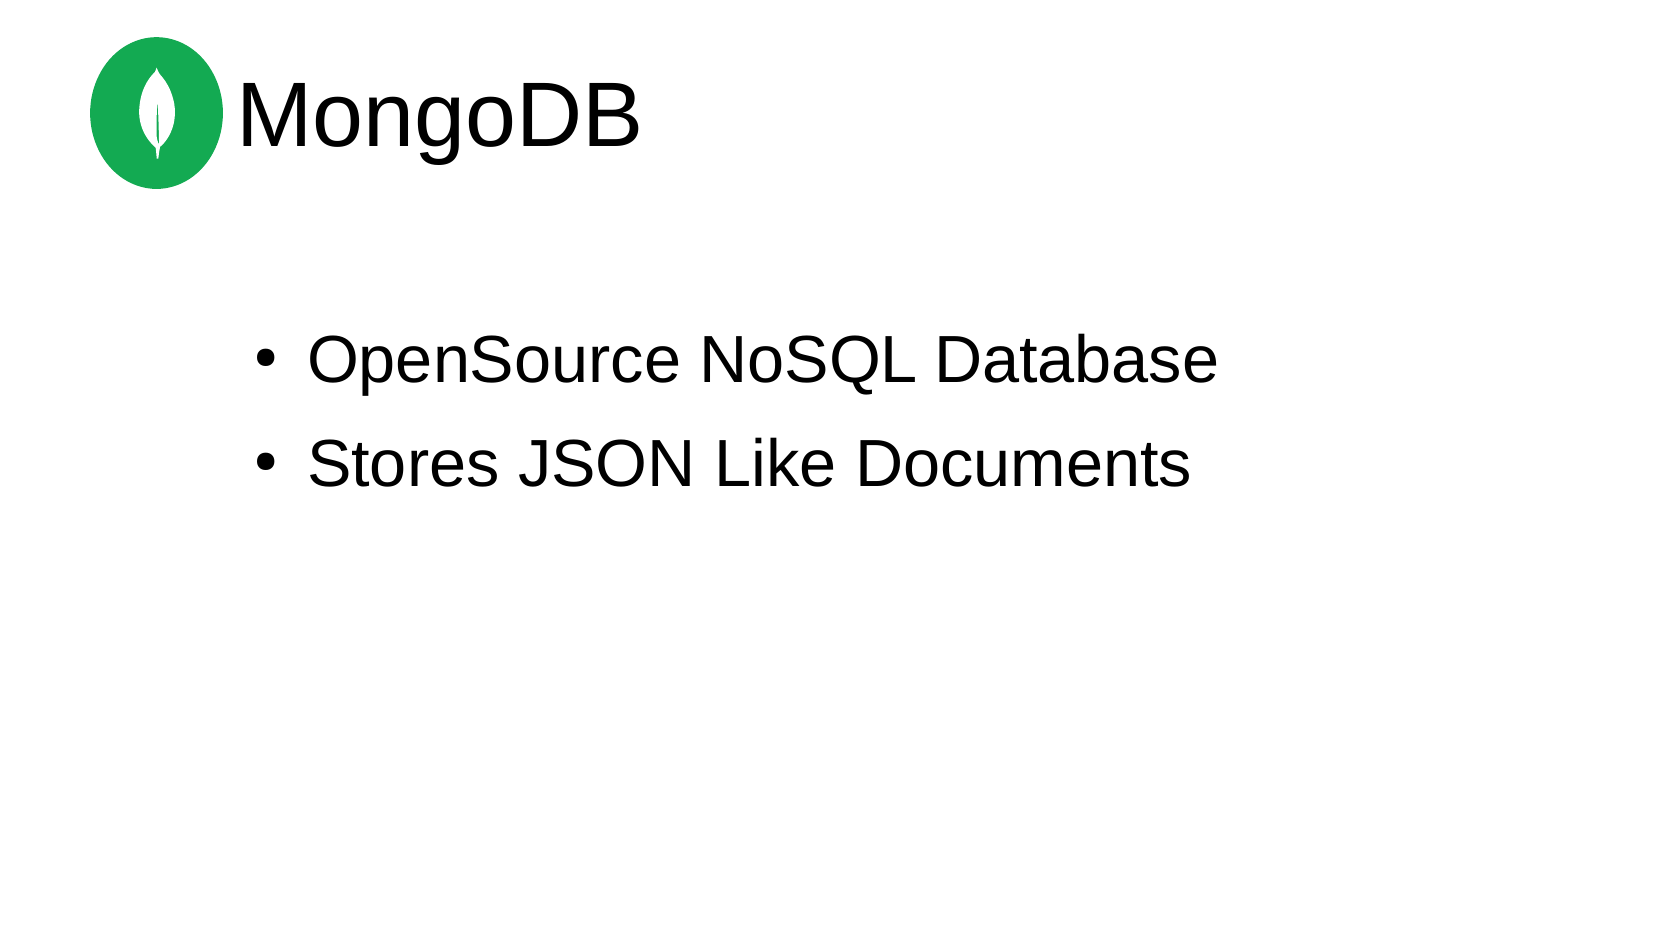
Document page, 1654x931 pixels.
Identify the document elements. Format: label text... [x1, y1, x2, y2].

picture [90, 37, 223, 189]
list OpenSource NoSQL Database Stores JSON Like Documents [236, 217, 1571, 758]
title MongoDB [236, 37, 1571, 193]
